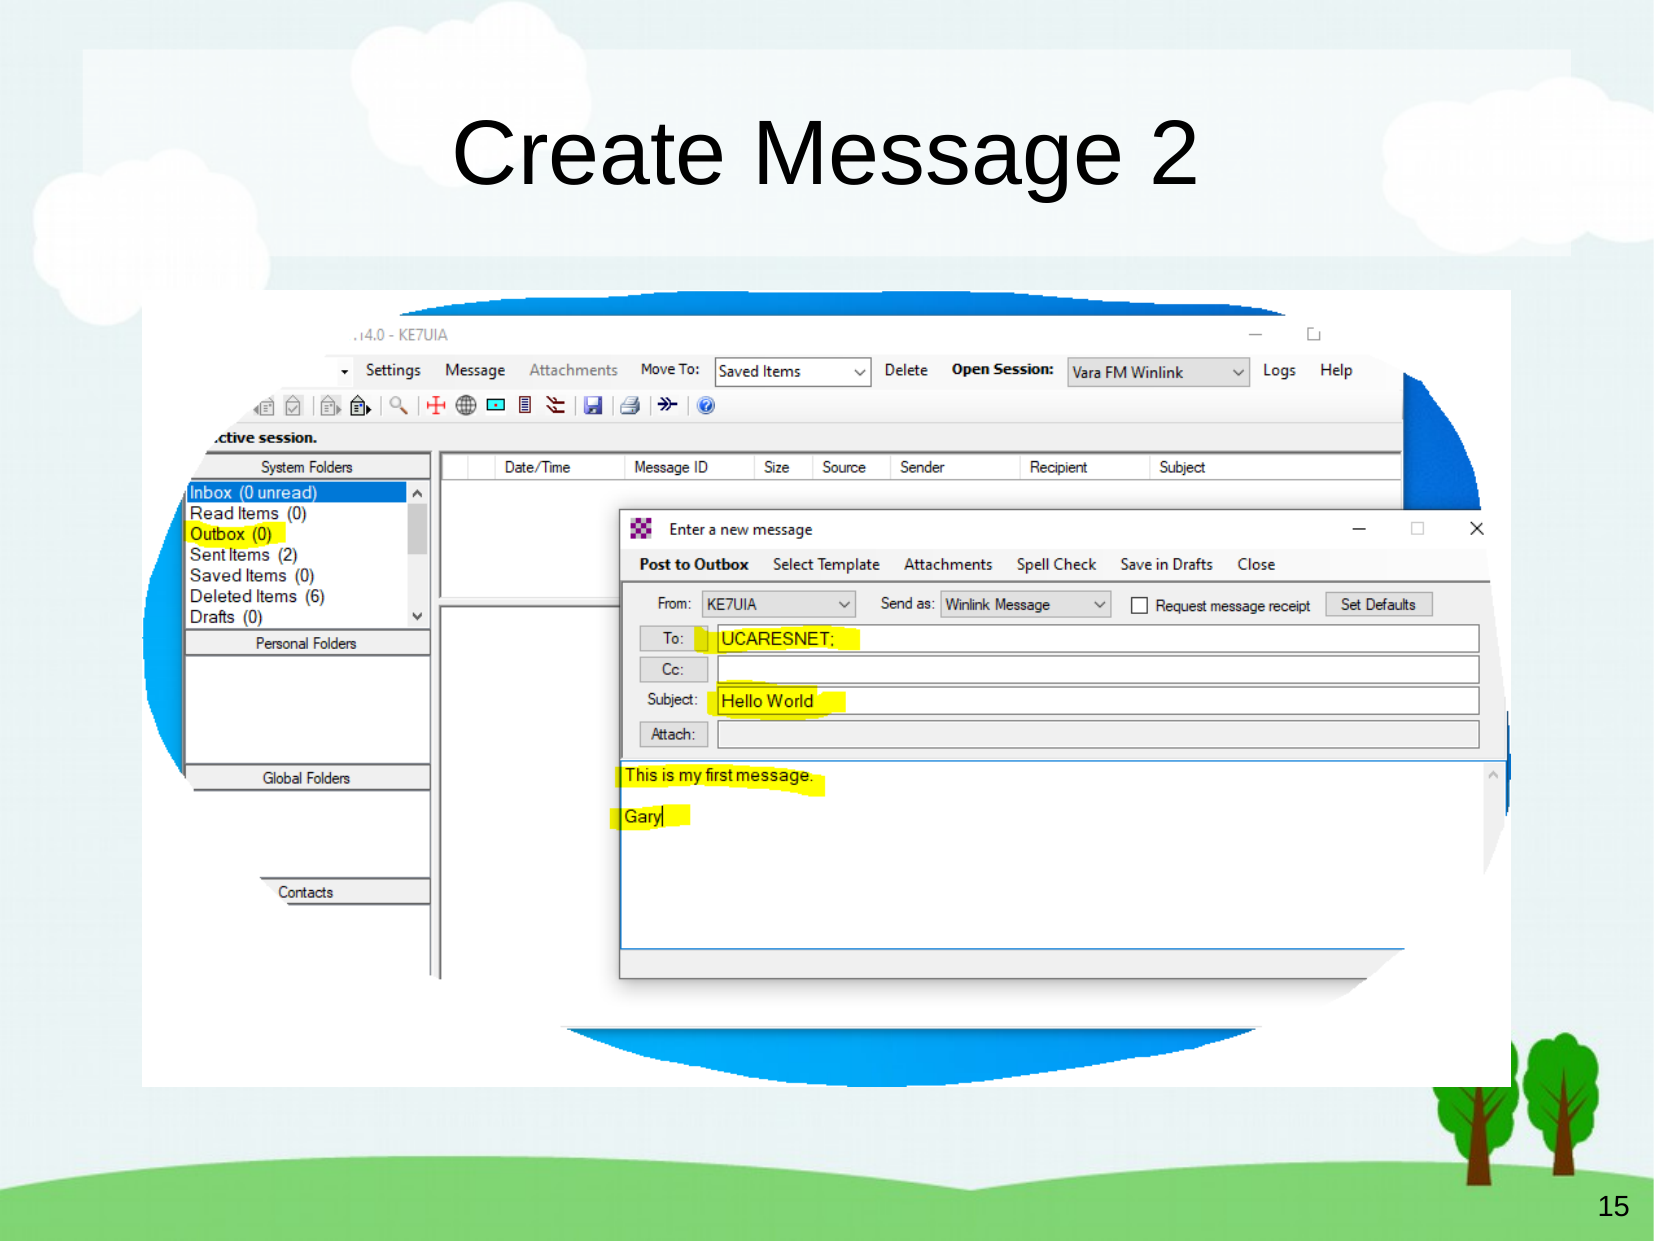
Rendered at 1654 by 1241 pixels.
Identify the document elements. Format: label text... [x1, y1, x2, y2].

picture [0, 0, 1654, 1241]
title Create Message 2 [82, 49, 1571, 257]
